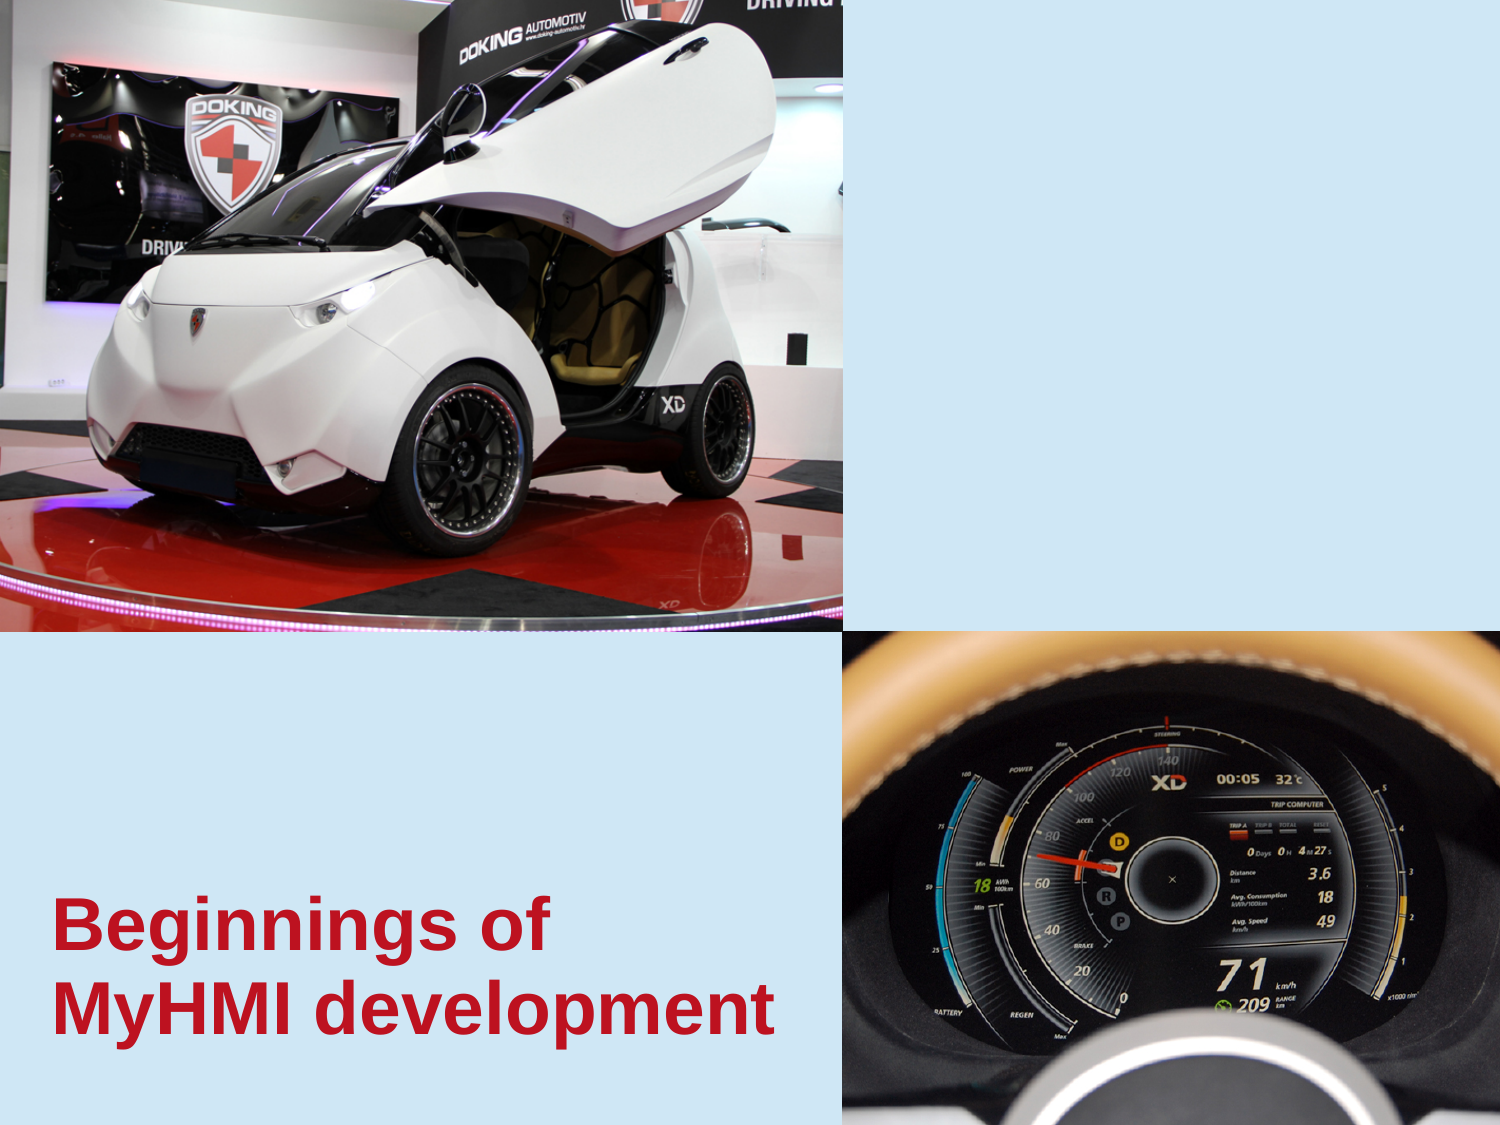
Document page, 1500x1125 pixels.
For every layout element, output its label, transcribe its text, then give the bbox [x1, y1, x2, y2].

title Beginnings of MyHMI development [51, 878, 842, 1055]
picture [0, 0, 1500, 1125]
